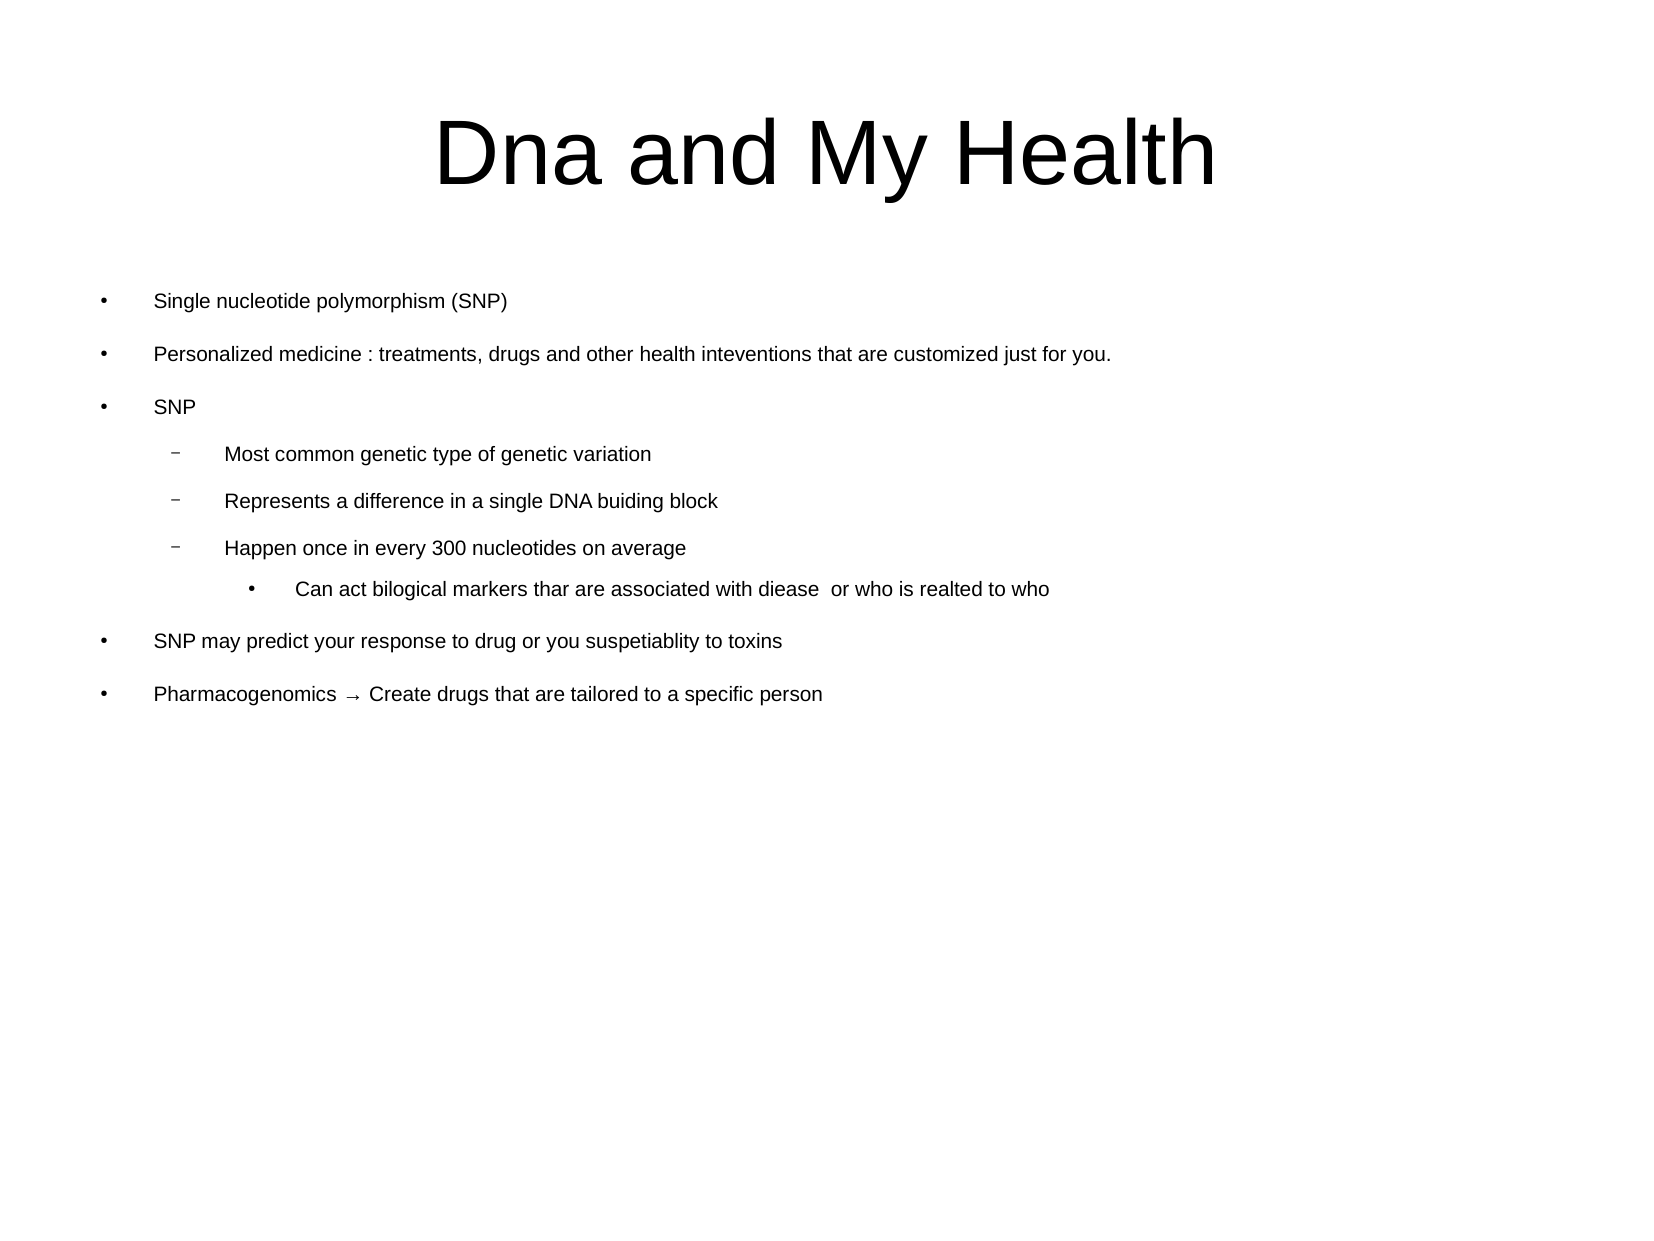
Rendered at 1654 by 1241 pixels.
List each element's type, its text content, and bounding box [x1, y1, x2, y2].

list Single nucleotide polymorphism (SNP) Personalized medicine : treatments, drugs and other health inteventions that are customized just for you. SNP Most common genetic type of genetic variation Represents a difference in a single DNA buiding block Happen once in every 300 nucleotides on average Can act bilogical markers thar are associated with diease or who is realted to who SNP may predict your response to drug or you suspetiablity to toxins Pharmacogenomics → Create drugs that are tailored to a specific person [82, 290, 1583, 1217]
title Dna and My Health [82, 49, 1571, 257]
